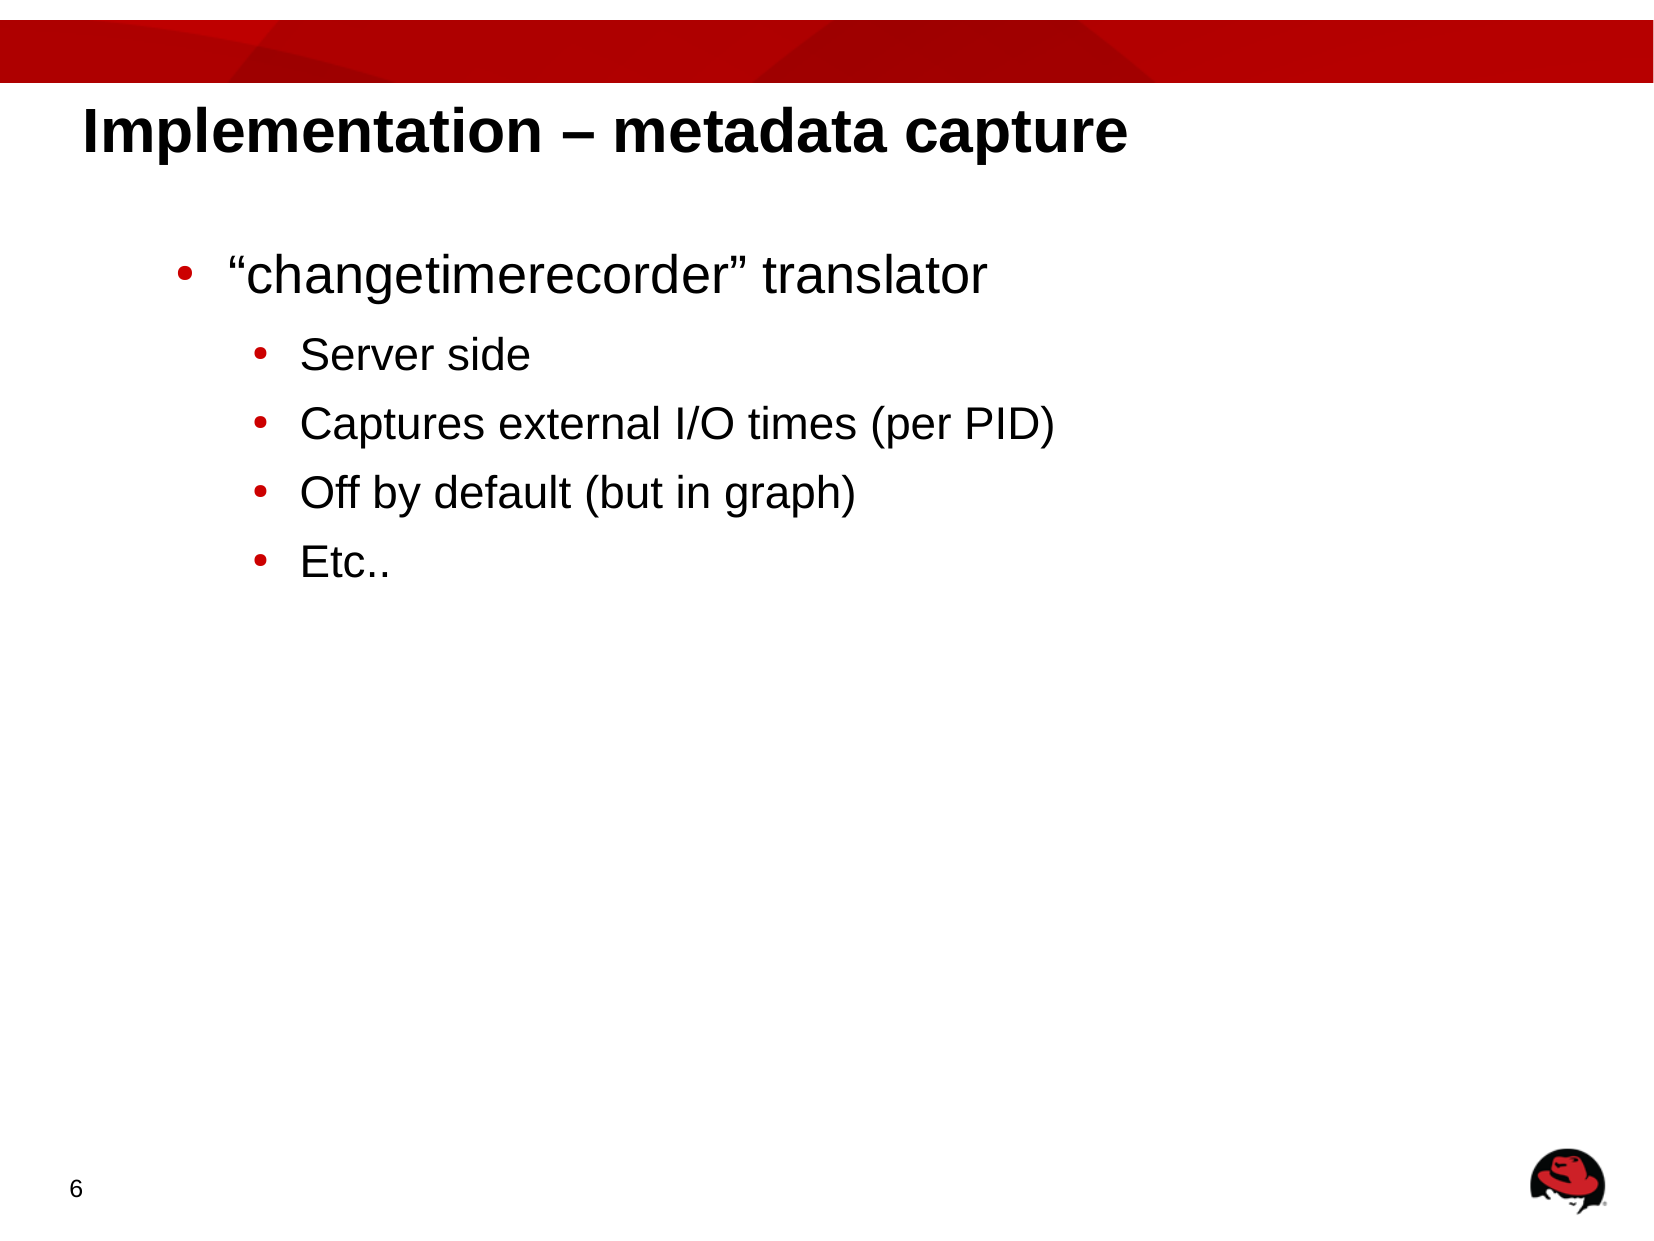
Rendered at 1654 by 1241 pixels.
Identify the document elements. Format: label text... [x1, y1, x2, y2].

picture [0, 20, 1654, 83]
title Implementation – metadata capture [82, 37, 1571, 226]
picture [1529, 1146, 1613, 1224]
list “changetimerecorder” translator Server side Captures external I/O times (per PID) Off by default (but in graph) Etc.. [86, 244, 1576, 1039]
